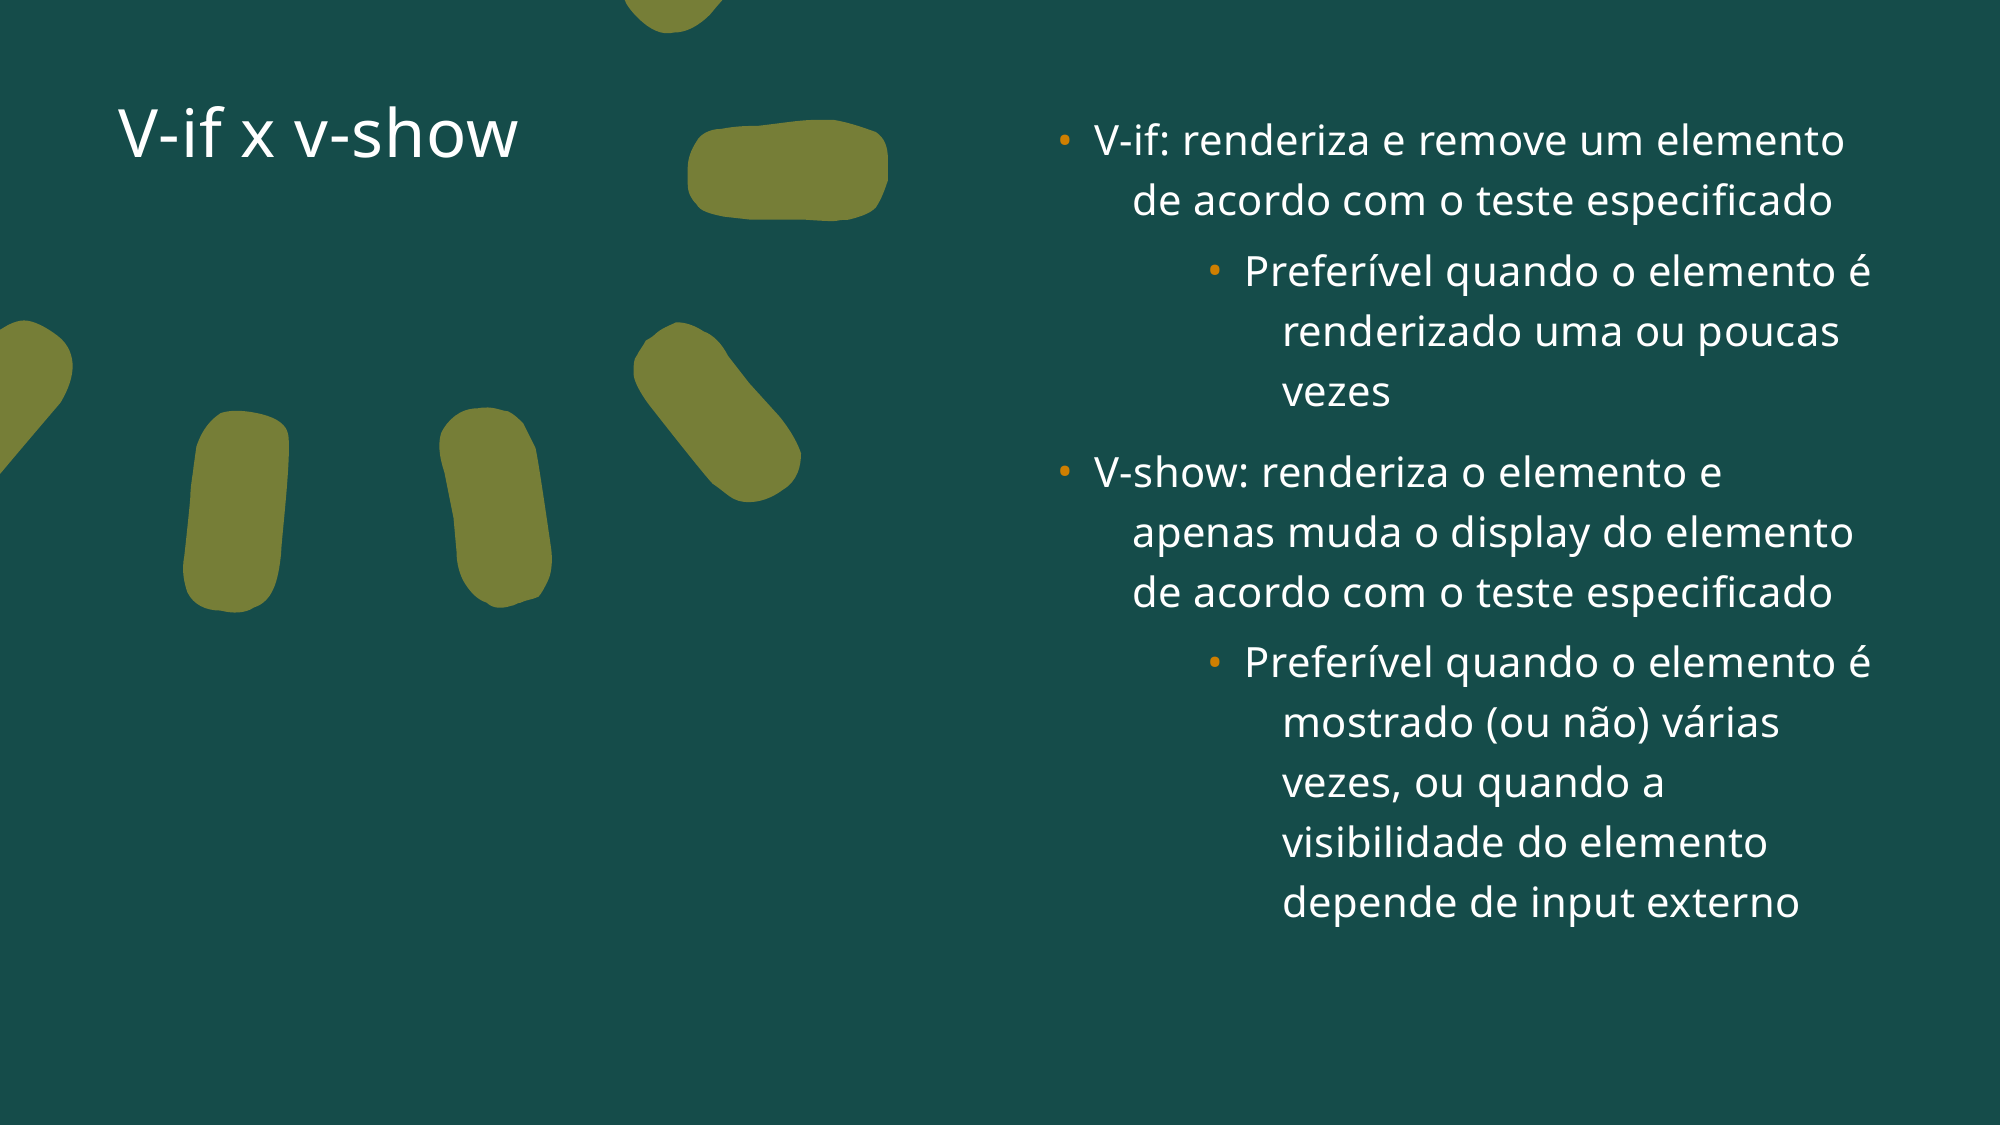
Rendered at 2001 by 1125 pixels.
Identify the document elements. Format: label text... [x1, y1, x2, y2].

list V-if: renderiza e remove um elemento de acordo com o teste especificado Preferível quando o elemento é renderizado uma ou poucas vezes V-show: renderiza o elemento e apenas muda o display do elemento de acordo com o teste especificado Preferível quando o elemento é mostrado (ou não) várias vezes, ou quando a visibilidade do elemento depende de input externo [1057, 103, 1877, 947]
text_box [0, 0, 2000, 1125]
title V-if x v-show [118, 101, 626, 344]
